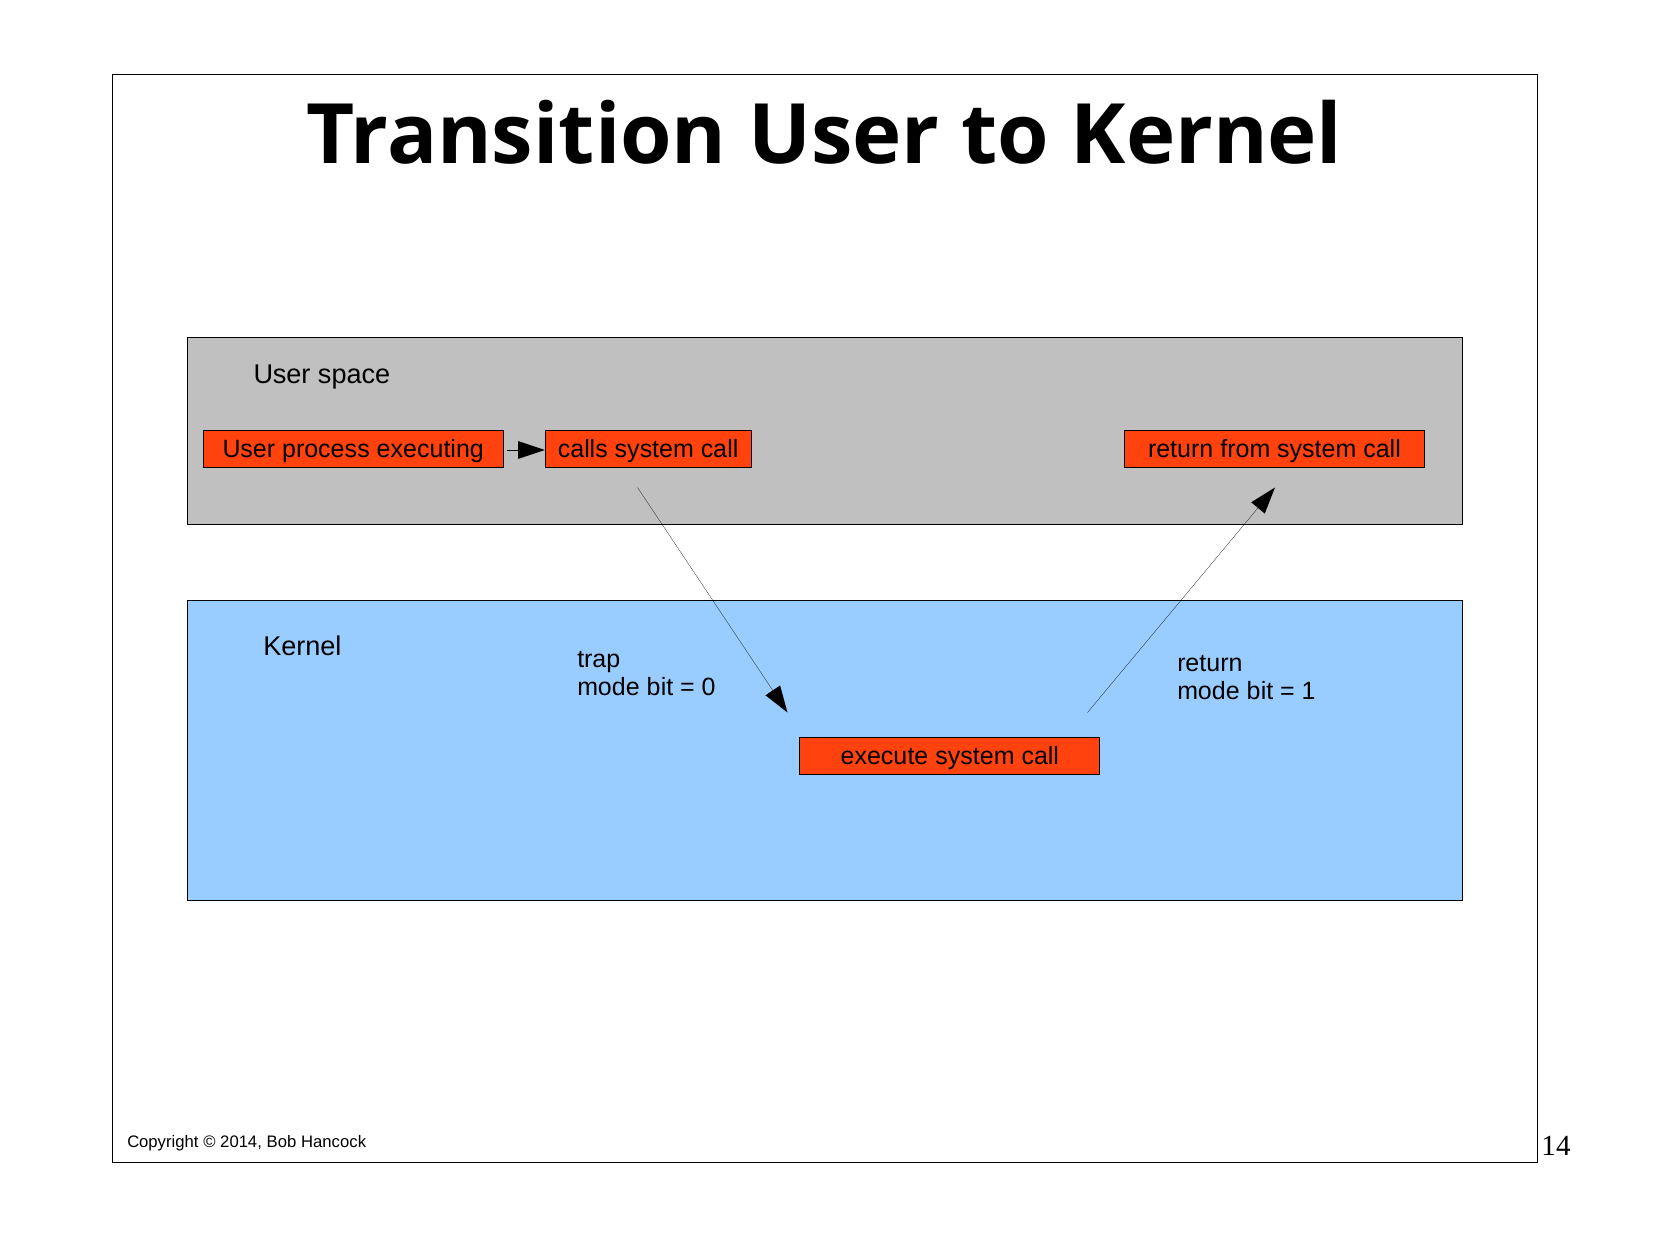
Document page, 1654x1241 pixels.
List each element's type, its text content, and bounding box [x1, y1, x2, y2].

text_box User process executing [203, 430, 504, 468]
title Transition User to Kernel [112, 75, 1538, 188]
text_box [187, 337, 1463, 525]
text_box Kernel [248, 624, 381, 670]
text_box trap mode bit = 0 [562, 637, 751, 709]
text_box [187, 600, 1463, 901]
text_box Copyright © 2014, Bob Hancock [112, 1125, 382, 1159]
text_box User space [238, 351, 427, 397]
text_box calls system call [545, 430, 752, 468]
text_box execute system call [799, 737, 1100, 775]
text_box return from system call [1124, 430, 1425, 468]
text_box return mode bit = 1 [1162, 641, 1351, 713]
